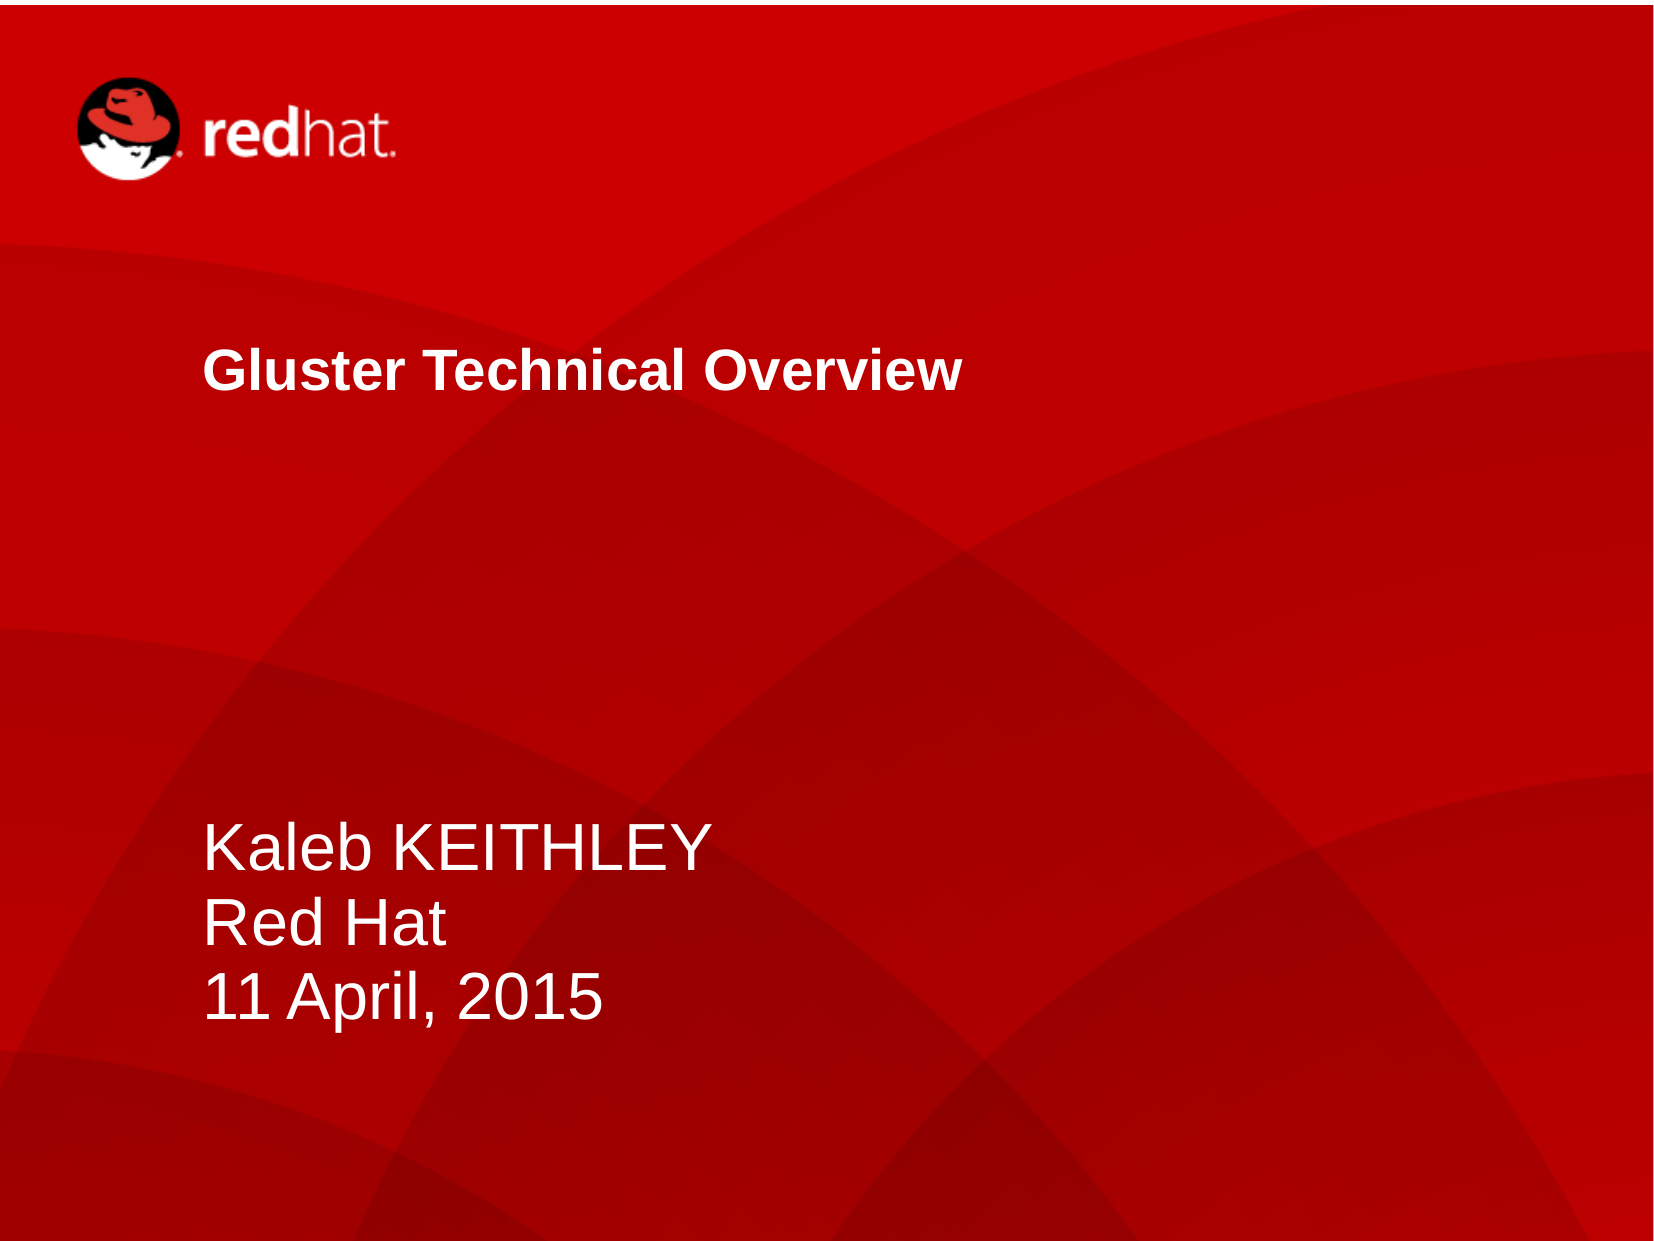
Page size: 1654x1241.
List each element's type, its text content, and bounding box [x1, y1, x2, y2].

text_box Kaleb KEITHLEY Red Hat 11 April, 2015 [188, 765, 1576, 1008]
picture [0, 5, 1654, 1241]
text_box Gluster Technical Overview [187, 297, 1426, 628]
